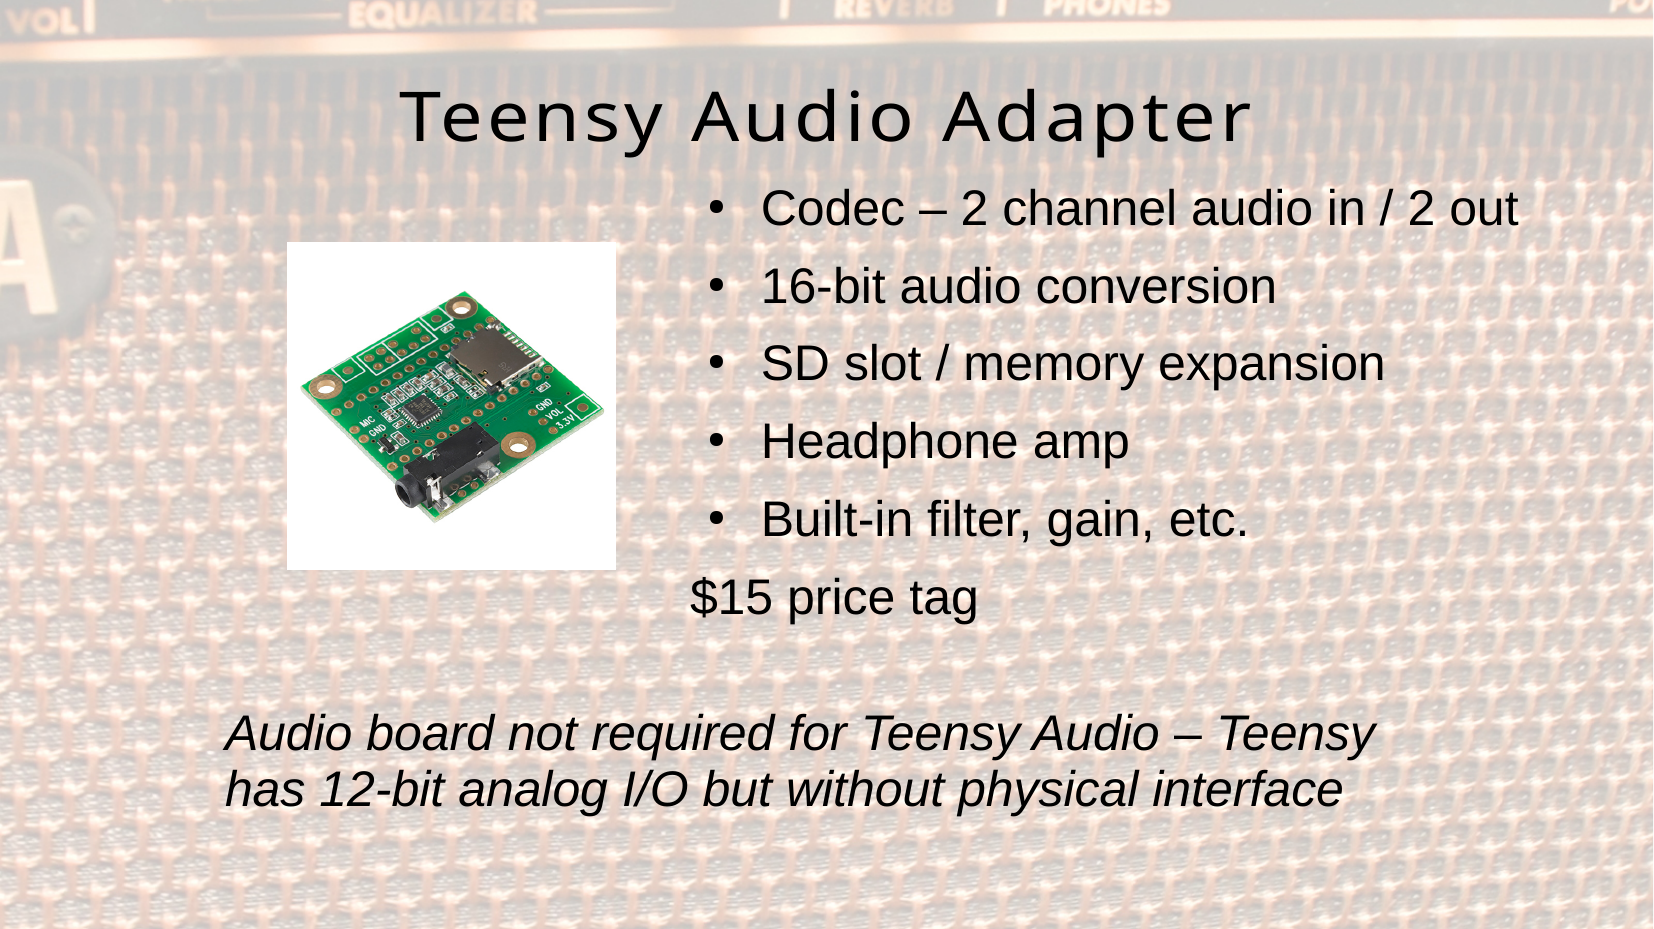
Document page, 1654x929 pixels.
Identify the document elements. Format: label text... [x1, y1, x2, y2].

picture [0, 0, 1654, 929]
list Codec – 2 channel audio in / 2 out 16-bit audio conversion SD slot / memory expansion Headphone amp Built-in filter, gain, etc. $15 price tag [690, 180, 1538, 719]
list Audio board not required for Teensy Audio – Teensy has 12-bit analog I/O but without physical interface [225, 705, 1426, 901]
title Teensy Audio Adapter [82, 36, 1571, 192]
